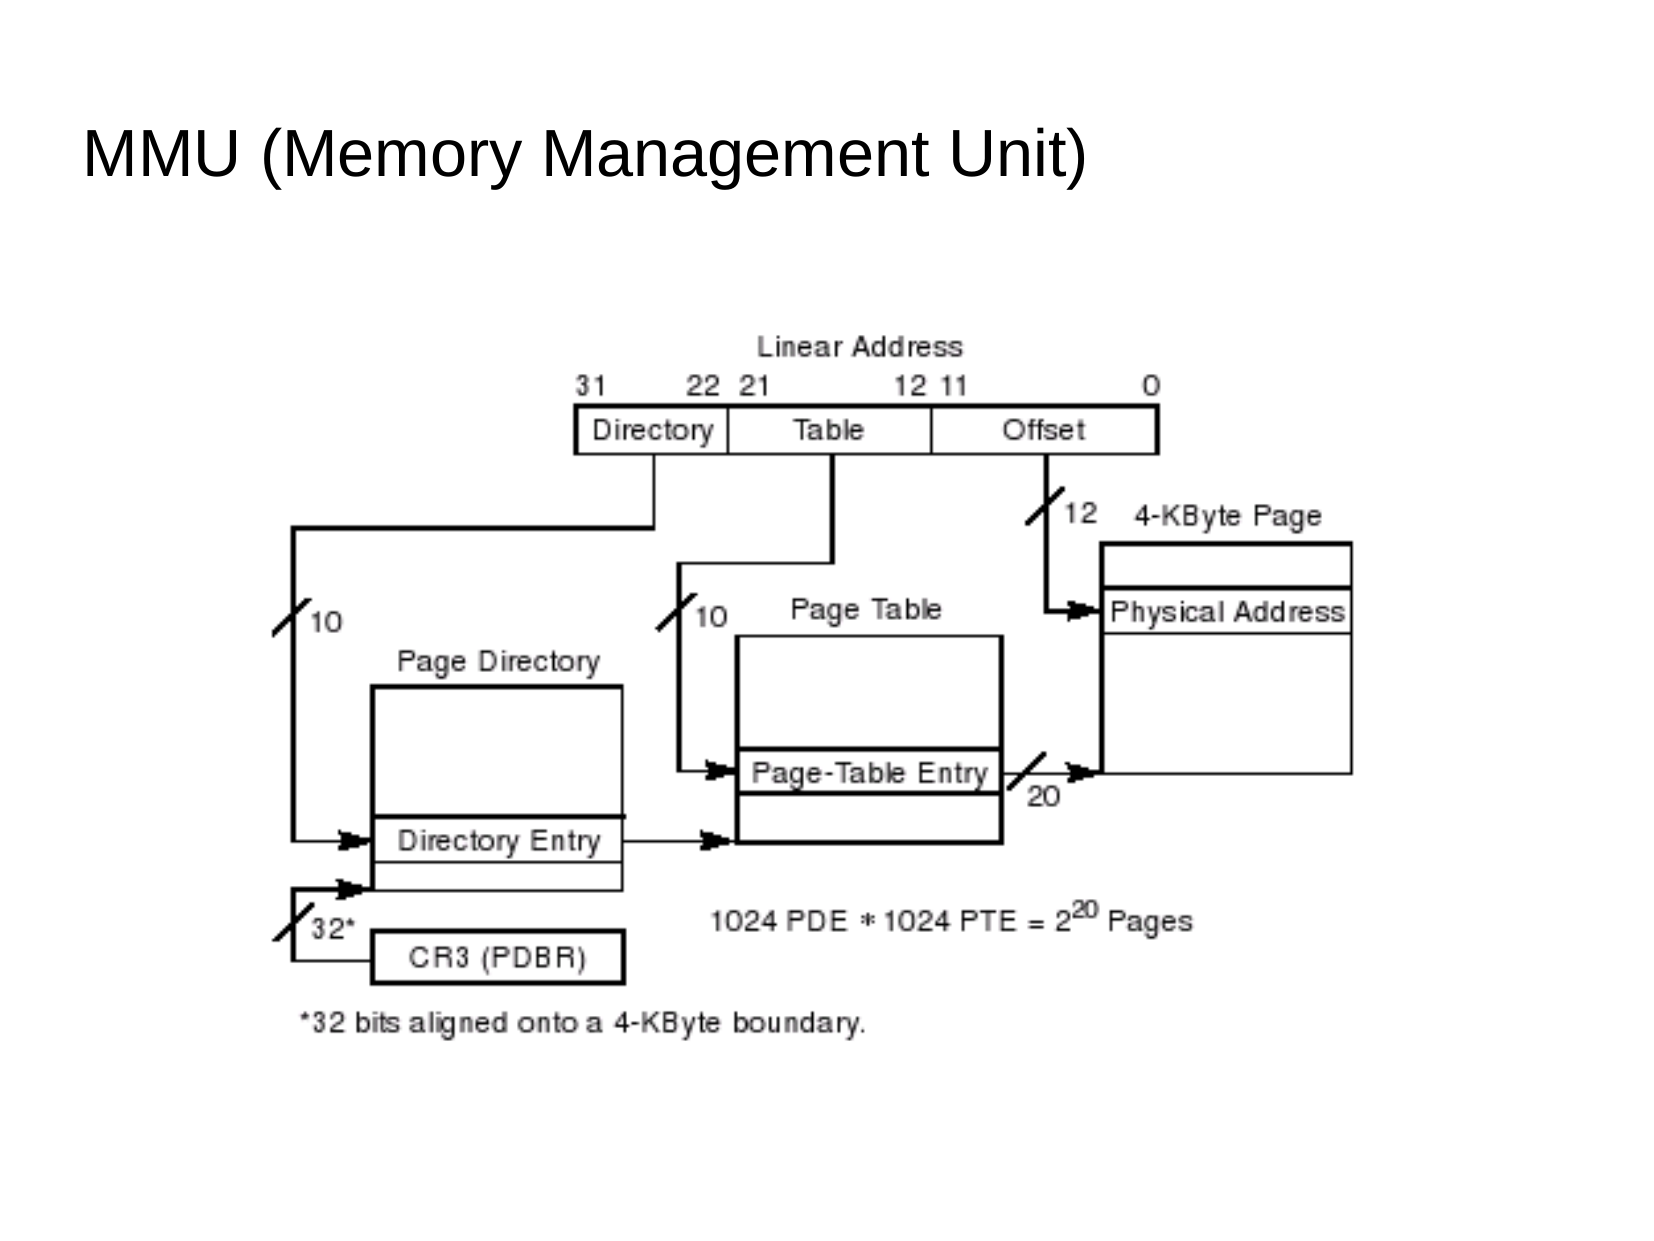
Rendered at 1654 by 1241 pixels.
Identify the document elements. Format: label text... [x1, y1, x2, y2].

picture [88, 295, 1565, 1093]
title MMU (Memory Management Unit) [82, 49, 1571, 257]
